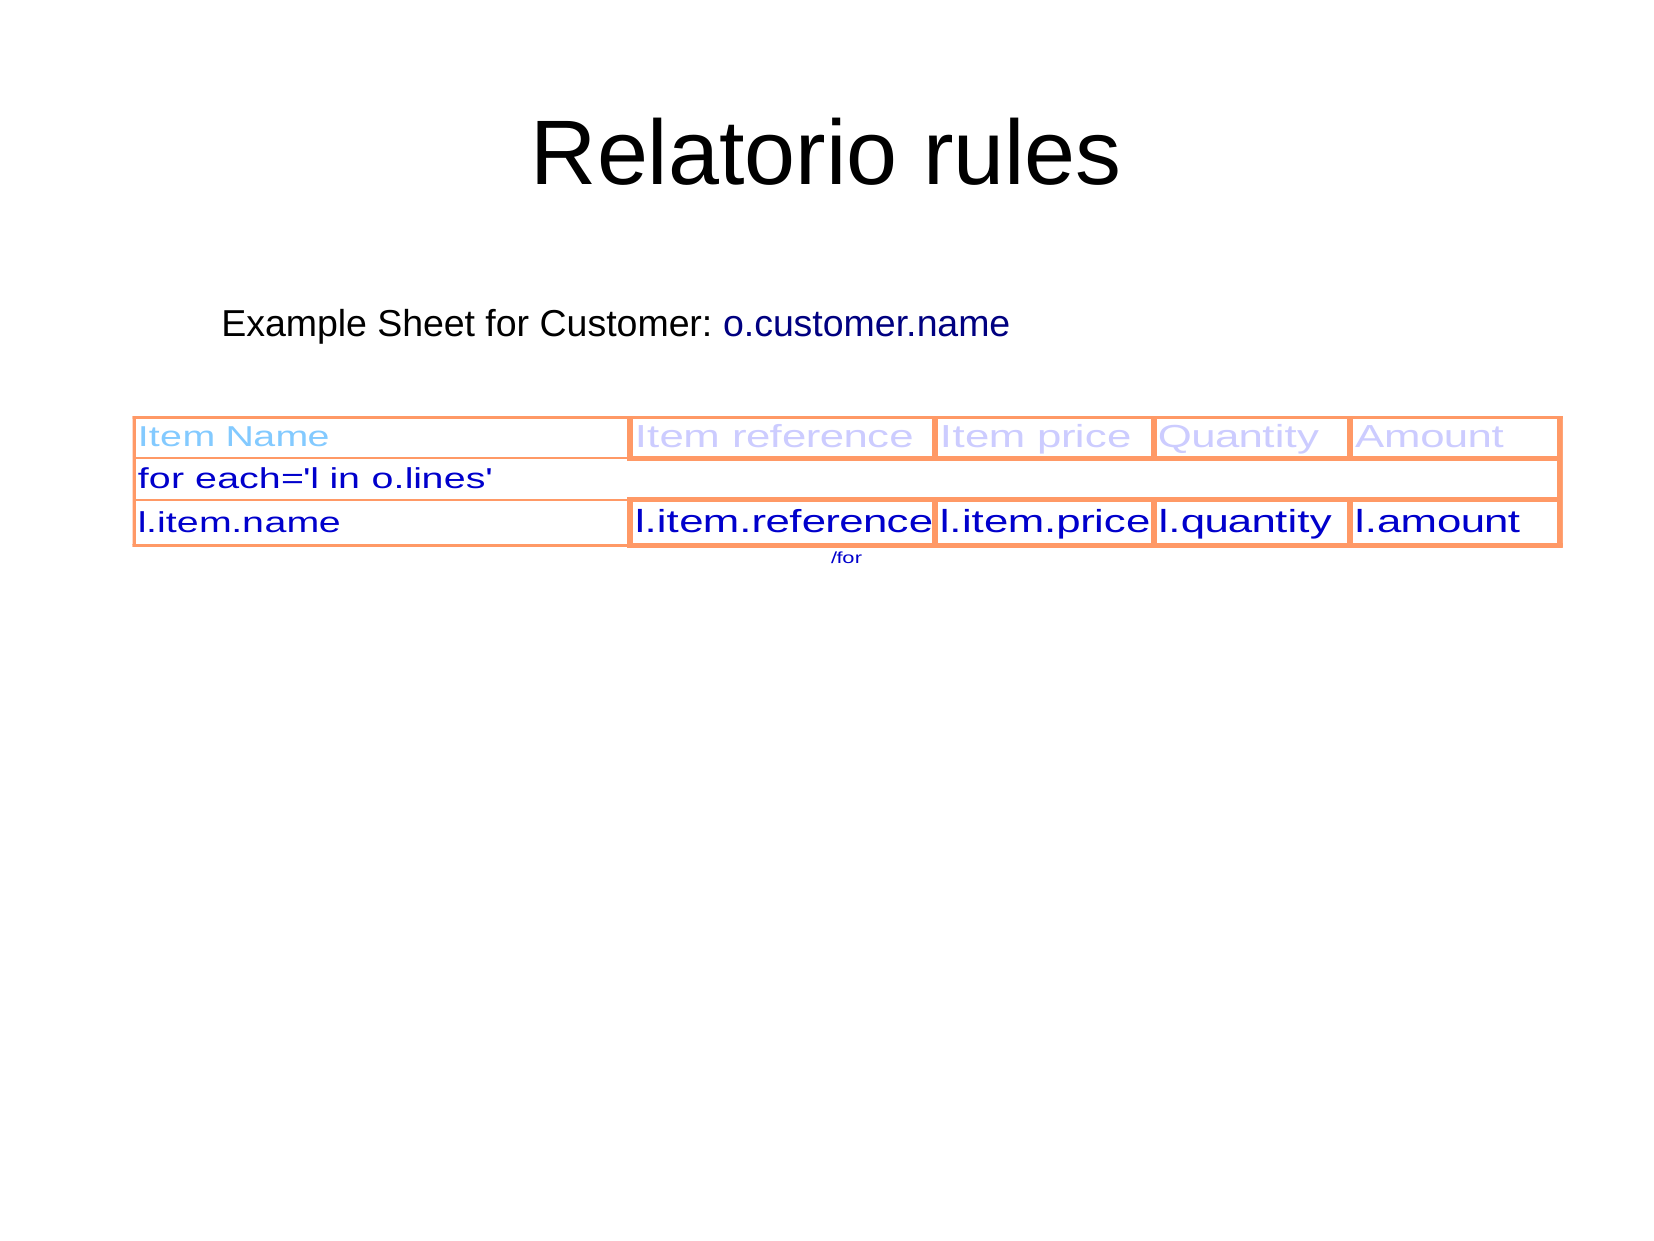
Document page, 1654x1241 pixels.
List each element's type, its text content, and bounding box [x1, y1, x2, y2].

title Relatorio rules [82, 56, 1571, 250]
text_box Example Sheet for Customer: o.customer.name [206, 295, 1026, 353]
chart [132, 416, 1563, 1044]
